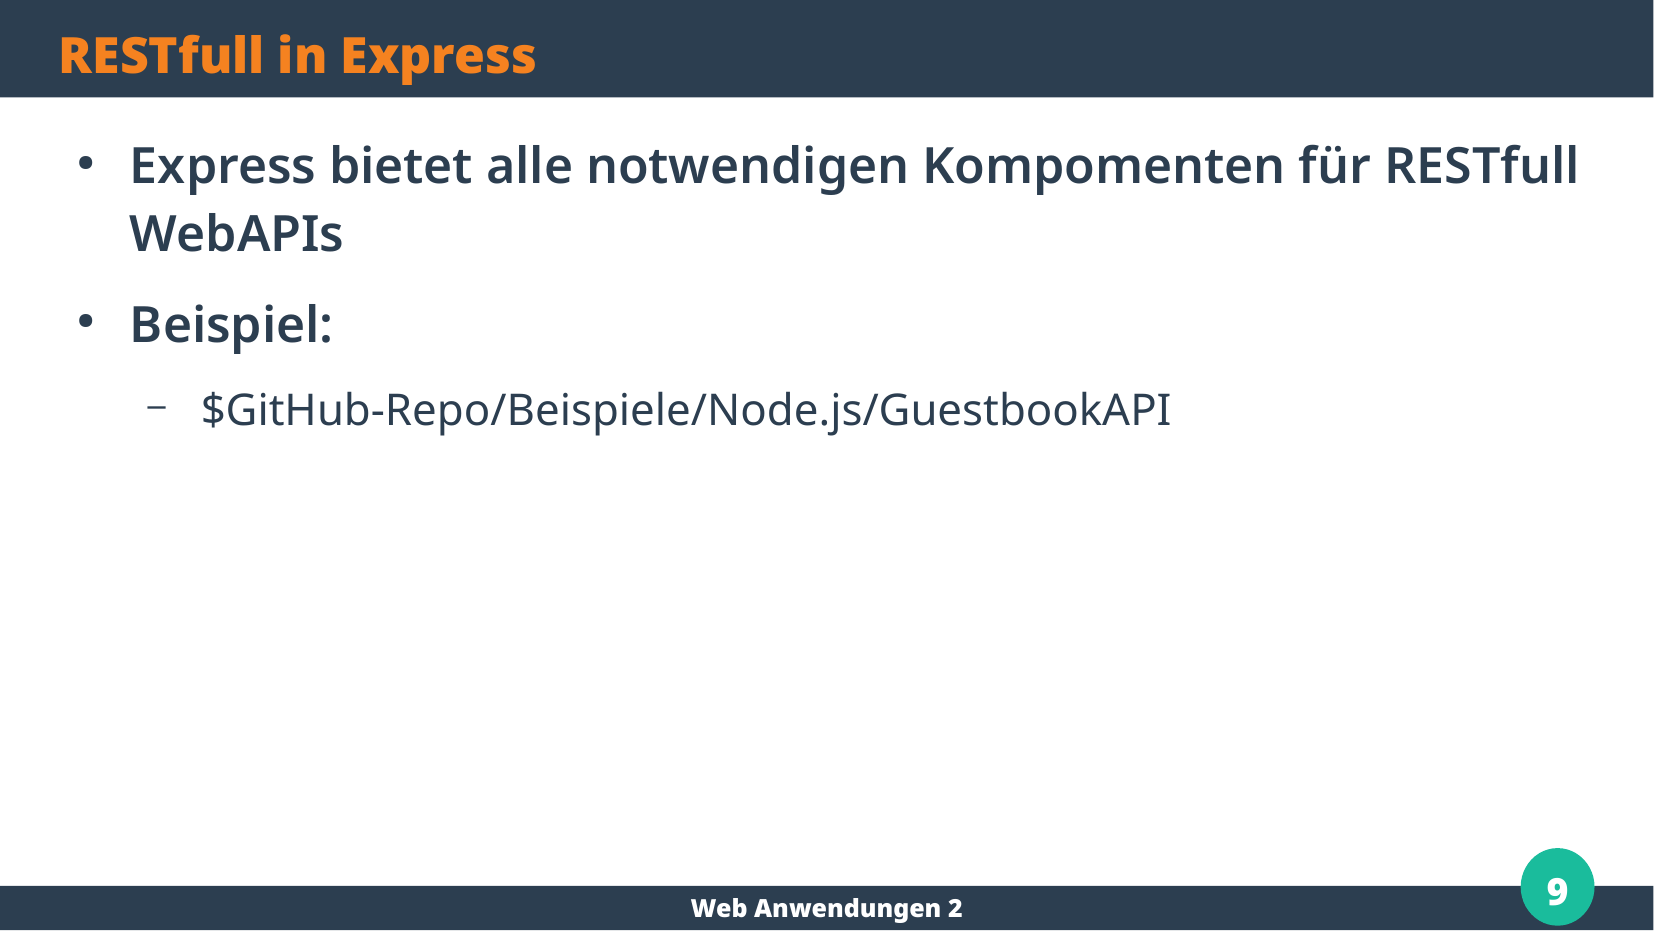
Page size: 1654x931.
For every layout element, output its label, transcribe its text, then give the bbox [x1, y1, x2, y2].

title RESTfull in Express [59, 8, 1595, 89]
list Express bietet alle notwendigen Kompomenten für RESTfull WebAPIs Beispiel: $GitHub-Repo/Beispiele/Node.js/GuestbookAPI [59, 129, 1595, 864]
